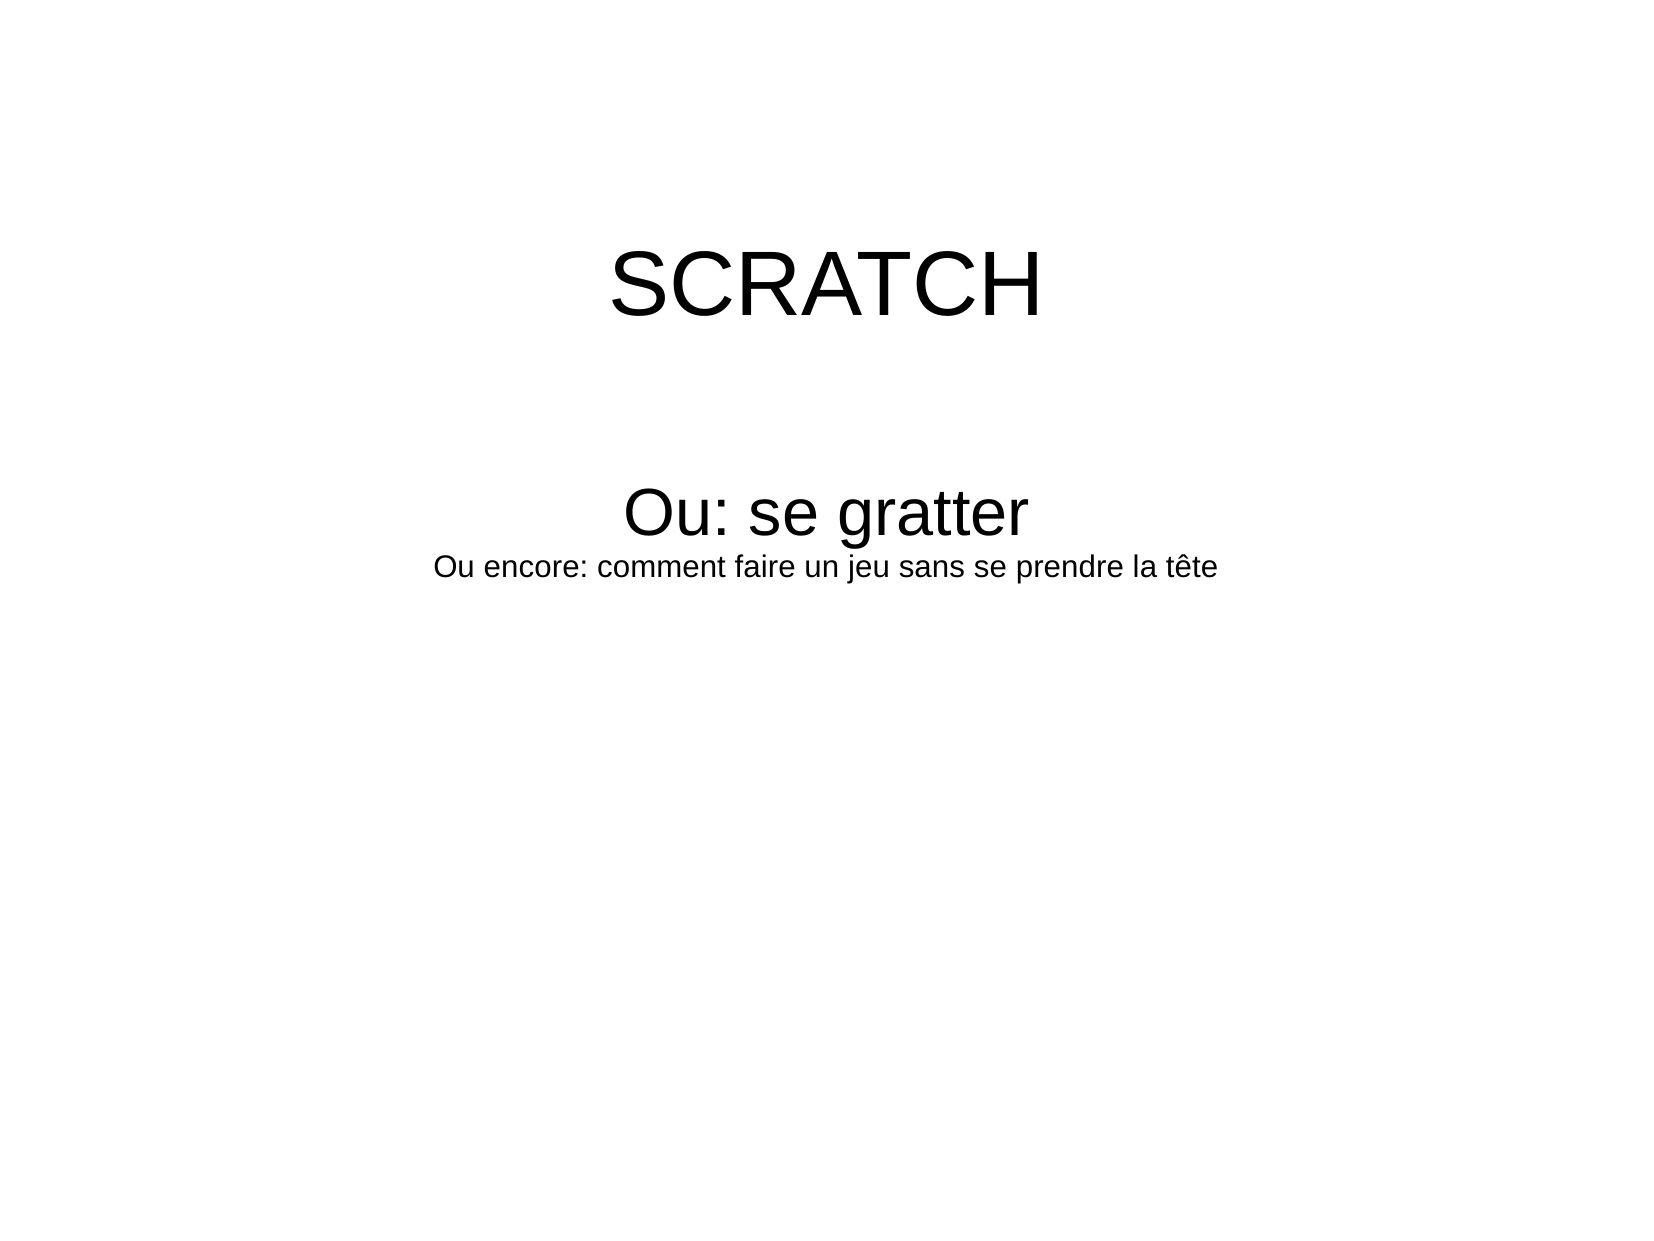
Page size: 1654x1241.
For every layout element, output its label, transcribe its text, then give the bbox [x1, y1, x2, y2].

subtitle Ou: se gratter Ou encore: comment faire un jeu sans se prendre la tête [82, 49, 1571, 1010]
